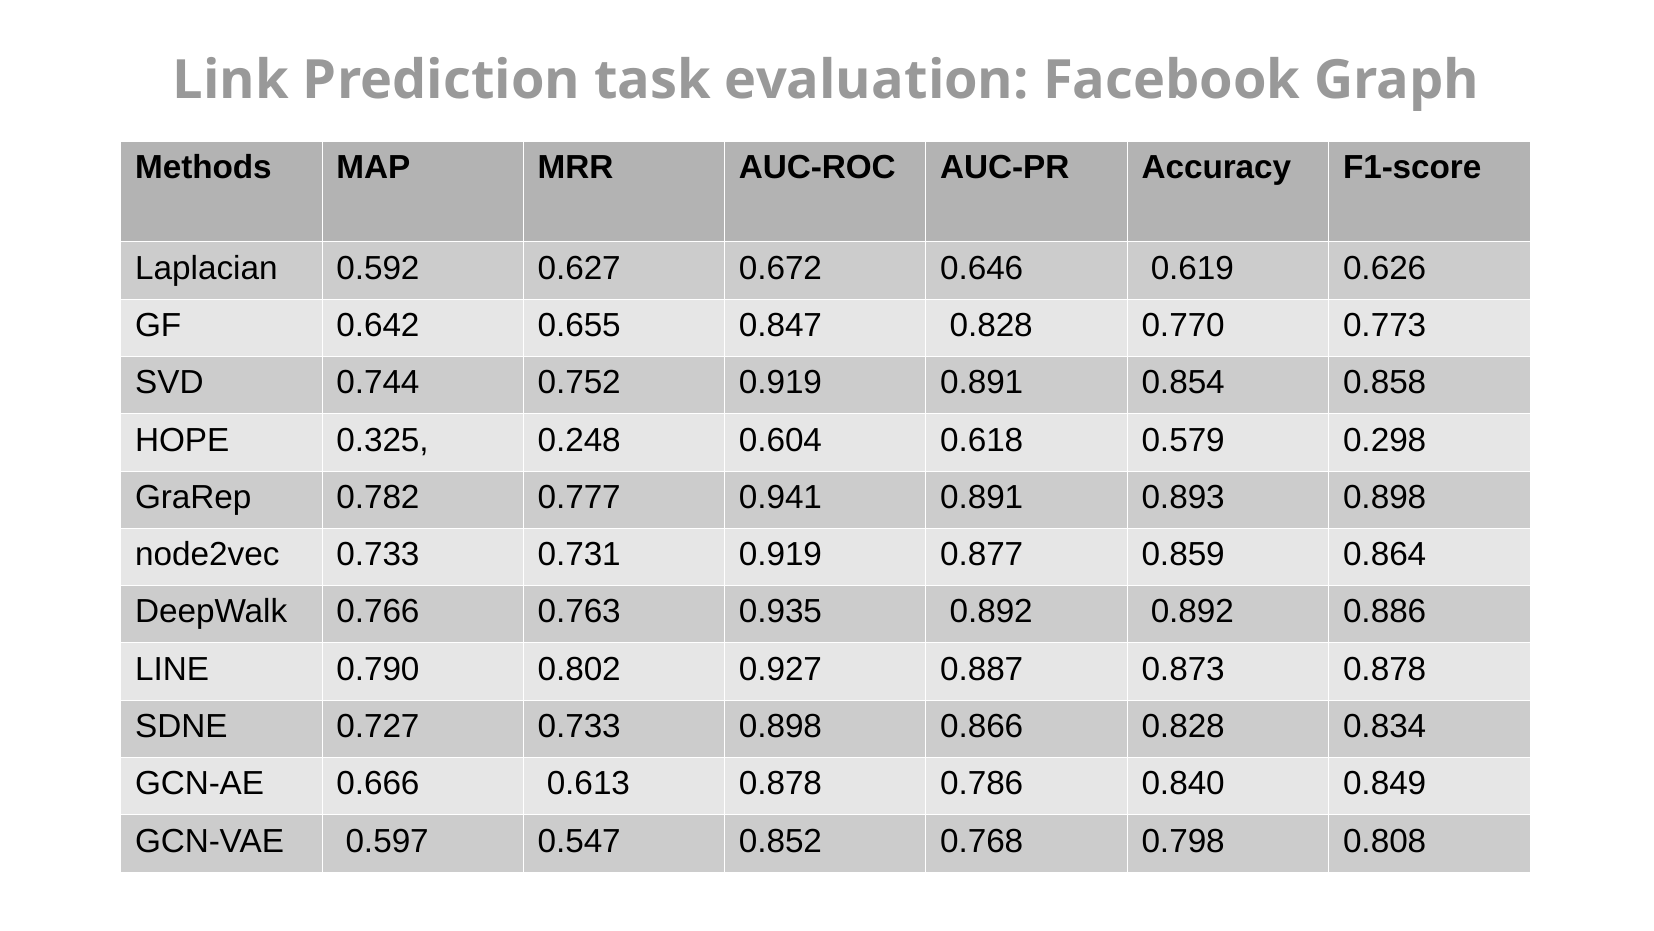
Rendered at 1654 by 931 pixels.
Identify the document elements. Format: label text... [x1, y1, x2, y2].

table_cell 0.891 [926, 472, 1127, 528]
table_cell 0.852 [725, 815, 925, 872]
table_cell 0.727 [323, 701, 523, 757]
table_cell 0.854 [1128, 357, 1328, 413]
table_cell 0.733 [524, 701, 724, 757]
table_cell 0.919 [725, 529, 925, 585]
table_cell 0.878 [1329, 643, 1530, 700]
table_cell 0.768 [926, 815, 1127, 872]
table_cell HOPE [121, 414, 322, 471]
table_header AUC-ROC [725, 142, 925, 241]
table_cell 0.579 [1128, 414, 1328, 471]
table_cell 0.613 [524, 758, 724, 814]
title Link Prediction task evaluation: Facebook Graph [82, 0, 1571, 156]
table_cell 0.655 [524, 300, 724, 356]
table_cell 0.808 [1329, 815, 1530, 872]
table_cell 0.892 [926, 586, 1127, 642]
table_header MRR [524, 142, 724, 241]
table_cell SVD [121, 357, 322, 413]
table_cell 0.864 [1329, 529, 1530, 585]
table_cell 0.802 [524, 643, 724, 700]
table_cell 0.866 [926, 701, 1127, 757]
table_cell 0.672 [725, 242, 925, 299]
table_cell 0.770 [1128, 300, 1328, 356]
table_cell 0.547 [524, 815, 724, 872]
table_cell 0.248 [524, 414, 724, 471]
table_cell GF [121, 300, 322, 356]
table_cell 0.744 [323, 357, 523, 413]
table_cell 0.646 [926, 242, 1127, 299]
table_cell 0.298 [1329, 414, 1530, 471]
table_cell node2vec [121, 529, 322, 585]
table_cell 0.627 [524, 242, 724, 299]
table_header AUC-PR [926, 142, 1127, 241]
table_cell 0.849 [1329, 758, 1530, 814]
table_cell 0.898 [1329, 472, 1530, 528]
table_cell 0.604 [725, 414, 925, 471]
table_cell 0.626 [1329, 242, 1530, 299]
table_header Methods [121, 142, 322, 241]
table_cell 0.840 [1128, 758, 1328, 814]
table_cell 0.828 [1128, 701, 1328, 757]
table_cell 0.618 [926, 414, 1127, 471]
table_cell 0.763 [524, 586, 724, 642]
table_cell 0.619 [1128, 242, 1328, 299]
table_cell LINE [121, 643, 322, 700]
table_cell DeepWalk [121, 586, 322, 642]
table_cell 0.666 [323, 758, 523, 814]
table_cell 0.834 [1329, 701, 1530, 757]
table_cell 0.919 [725, 357, 925, 413]
table_cell 0.773 [1329, 300, 1530, 356]
table_cell 0.887 [926, 643, 1127, 700]
table_cell 0.859 [1128, 529, 1328, 585]
table_cell GCN-AE [121, 758, 322, 814]
table_cell 0.597 [323, 815, 523, 872]
table_cell 0.828 [926, 300, 1127, 356]
table_cell 0.777 [524, 472, 724, 528]
table_header MAP [323, 142, 523, 241]
table_header F1-score [1329, 142, 1530, 241]
table_cell 0.873 [1128, 643, 1328, 700]
table_cell 0.858 [1329, 357, 1530, 413]
table_header Accuracy [1128, 142, 1328, 241]
table_cell SDNE [121, 701, 322, 757]
table_cell 0.782 [323, 472, 523, 528]
table_cell 0.898 [725, 701, 925, 757]
table_cell 0.886 [1329, 586, 1530, 642]
table_cell 0.847 [725, 300, 925, 356]
table_cell 0.878 [725, 758, 925, 814]
table_cell 0.733 [323, 529, 523, 585]
table_cell 0.325, [323, 414, 523, 471]
table_cell GraRep [121, 472, 322, 528]
table_cell 0.592 [323, 242, 523, 299]
table_cell GCN-VAE [121, 815, 322, 872]
table_cell 0.790 [323, 643, 523, 700]
table_cell 0.891 [926, 357, 1127, 413]
table_cell 0.731 [524, 529, 724, 585]
table_cell 0.786 [926, 758, 1127, 814]
table_cell 0.766 [323, 586, 523, 642]
table_cell 0.798 [1128, 815, 1328, 872]
table_cell 0.752 [524, 357, 724, 413]
table_cell 0.893 [1128, 472, 1328, 528]
table_cell 0.927 [725, 643, 925, 700]
table_cell Laplacian [121, 242, 322, 299]
table_cell 0.877 [926, 529, 1127, 585]
table_cell 0.941 [725, 472, 925, 528]
table_cell 0.892 [1128, 586, 1328, 642]
table_cell 0.935 [725, 586, 925, 642]
table_cell 0.642 [323, 300, 523, 356]
